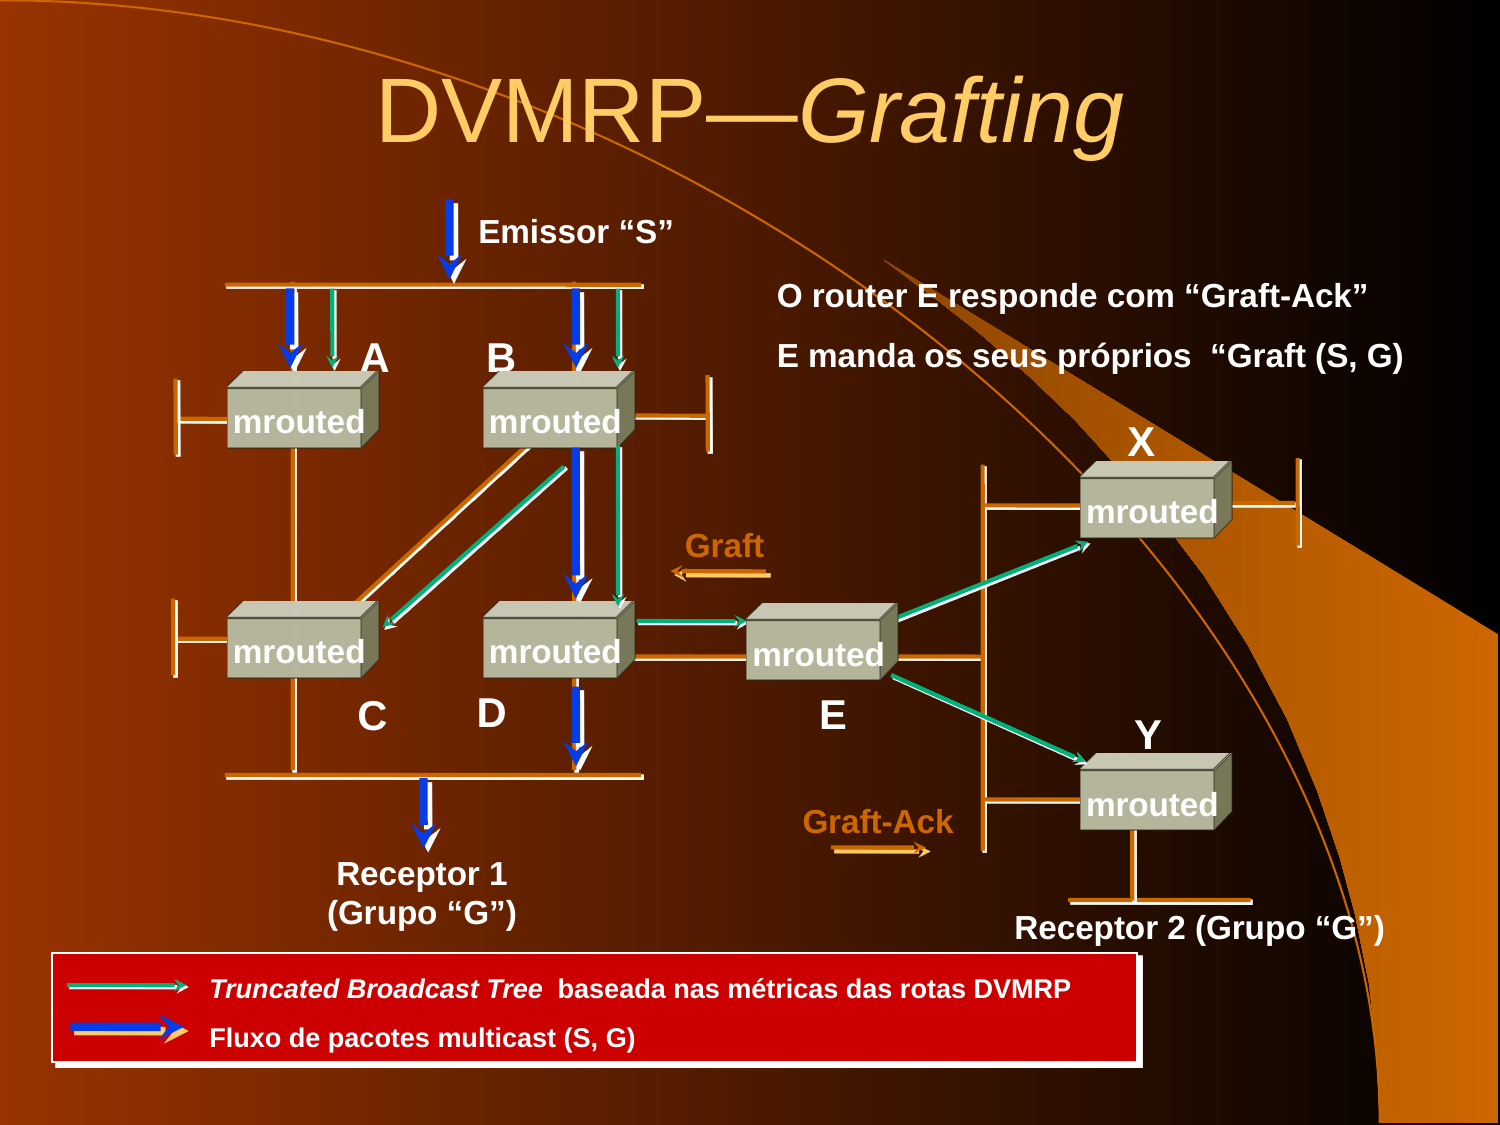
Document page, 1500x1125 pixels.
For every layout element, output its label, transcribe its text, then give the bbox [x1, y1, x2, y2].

text_box E [802, 681, 864, 746]
text_box mrouted [217, 393, 381, 449]
text_box Truncated Broadcast Tree baseada nas métricas das rotas DVMRP [194, 963, 1092, 1011]
text_box mrouted [737, 625, 901, 681]
picture [746, 603, 899, 625]
text_box mrouted [217, 622, 381, 679]
text_box Y [1117, 699, 1179, 753]
text_box mrouted [1071, 483, 1234, 539]
text_box A [343, 322, 402, 389]
text_box mrouted [1071, 775, 1234, 831]
text_box E manda os seus próprios “Graft (S, G) [763, 327, 1438, 381]
picture [227, 601, 380, 622]
text_box Fluxo de pacotes multicast (S, G) [194, 1012, 654, 1061]
title DVMRP—Grafting [24, 24, 1475, 188]
text_box B [495, 348, 506, 355]
text_box mrouted [473, 622, 637, 679]
text_box D [454, 678, 529, 745]
text_box mrouted [473, 393, 637, 449]
text_box O router E responde com “Graft-Ack” [763, 267, 1409, 322]
text_box Receptor 2 (Grupo “G”) [999, 899, 1400, 954]
text_box Graft [670, 516, 780, 572]
text_box B [495, 359, 508, 368]
text_box C [340, 680, 399, 747]
picture [1080, 753, 1233, 775]
picture [483, 601, 636, 622]
picture [1080, 461, 1233, 483]
text_box Graft-Ack [787, 792, 969, 848]
picture [227, 371, 380, 393]
text_box Receptor 1 (Grupo “G”) [319, 848, 525, 936]
picture [483, 371, 636, 393]
text_box X [1110, 406, 1172, 461]
text_box A [370, 349, 378, 360]
text_box [52, 952, 1138, 1063]
text_box B [469, 322, 533, 389]
text_box Emissor “S” [471, 206, 682, 254]
